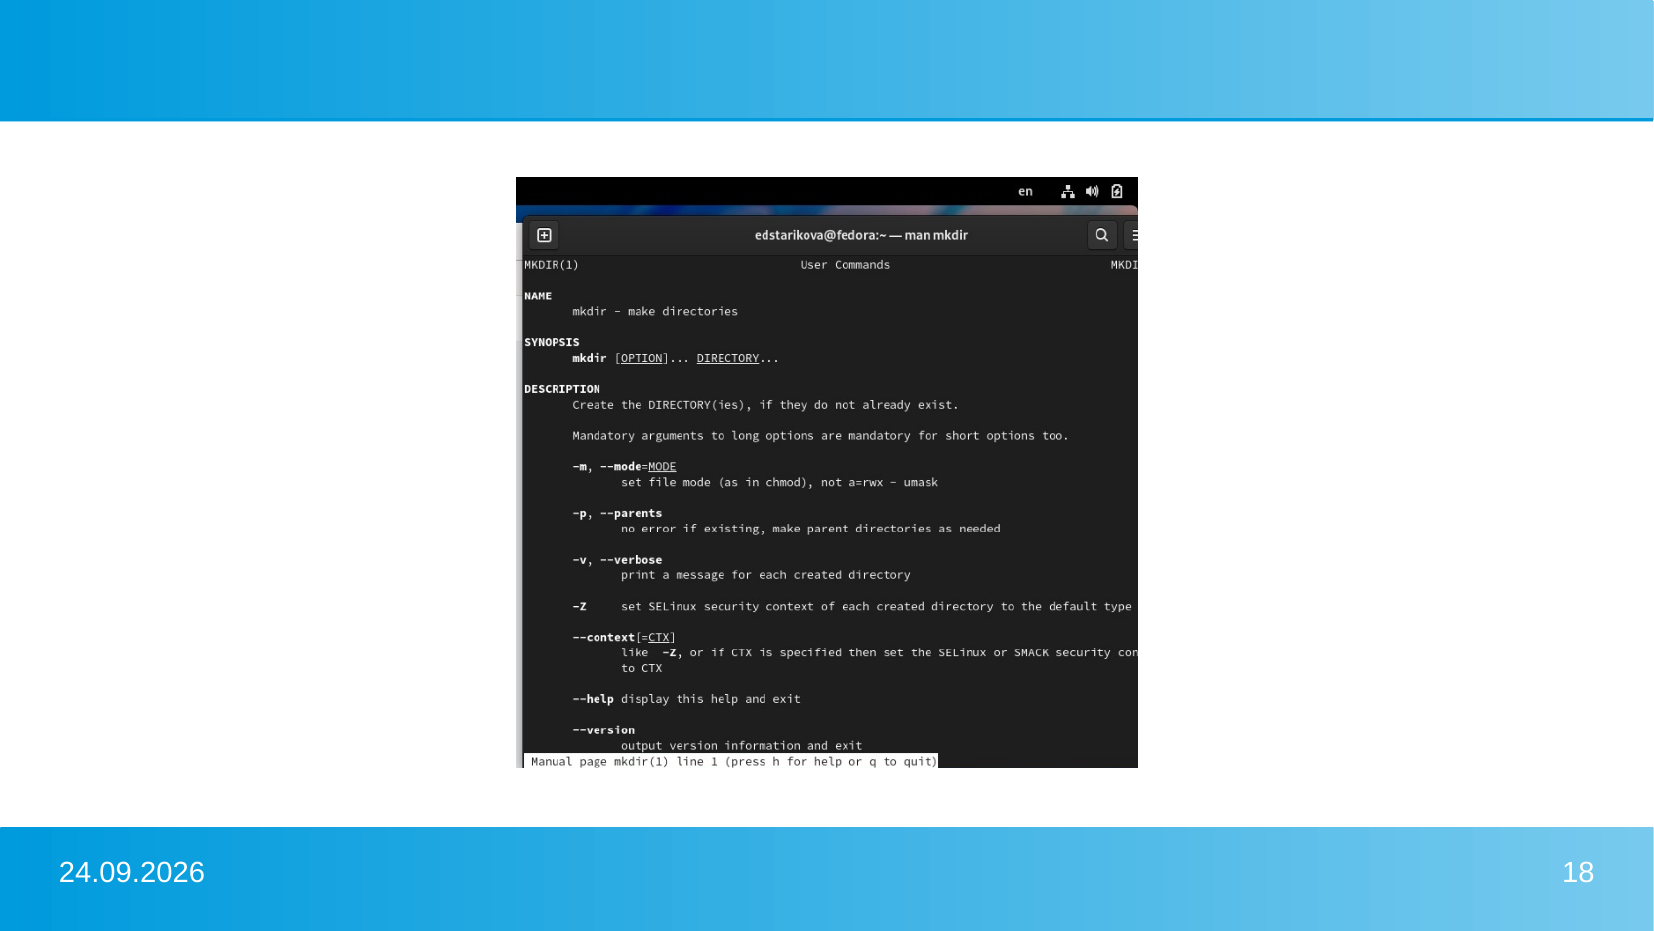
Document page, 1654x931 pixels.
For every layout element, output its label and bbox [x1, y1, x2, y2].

picture [516, 177, 1138, 768]
